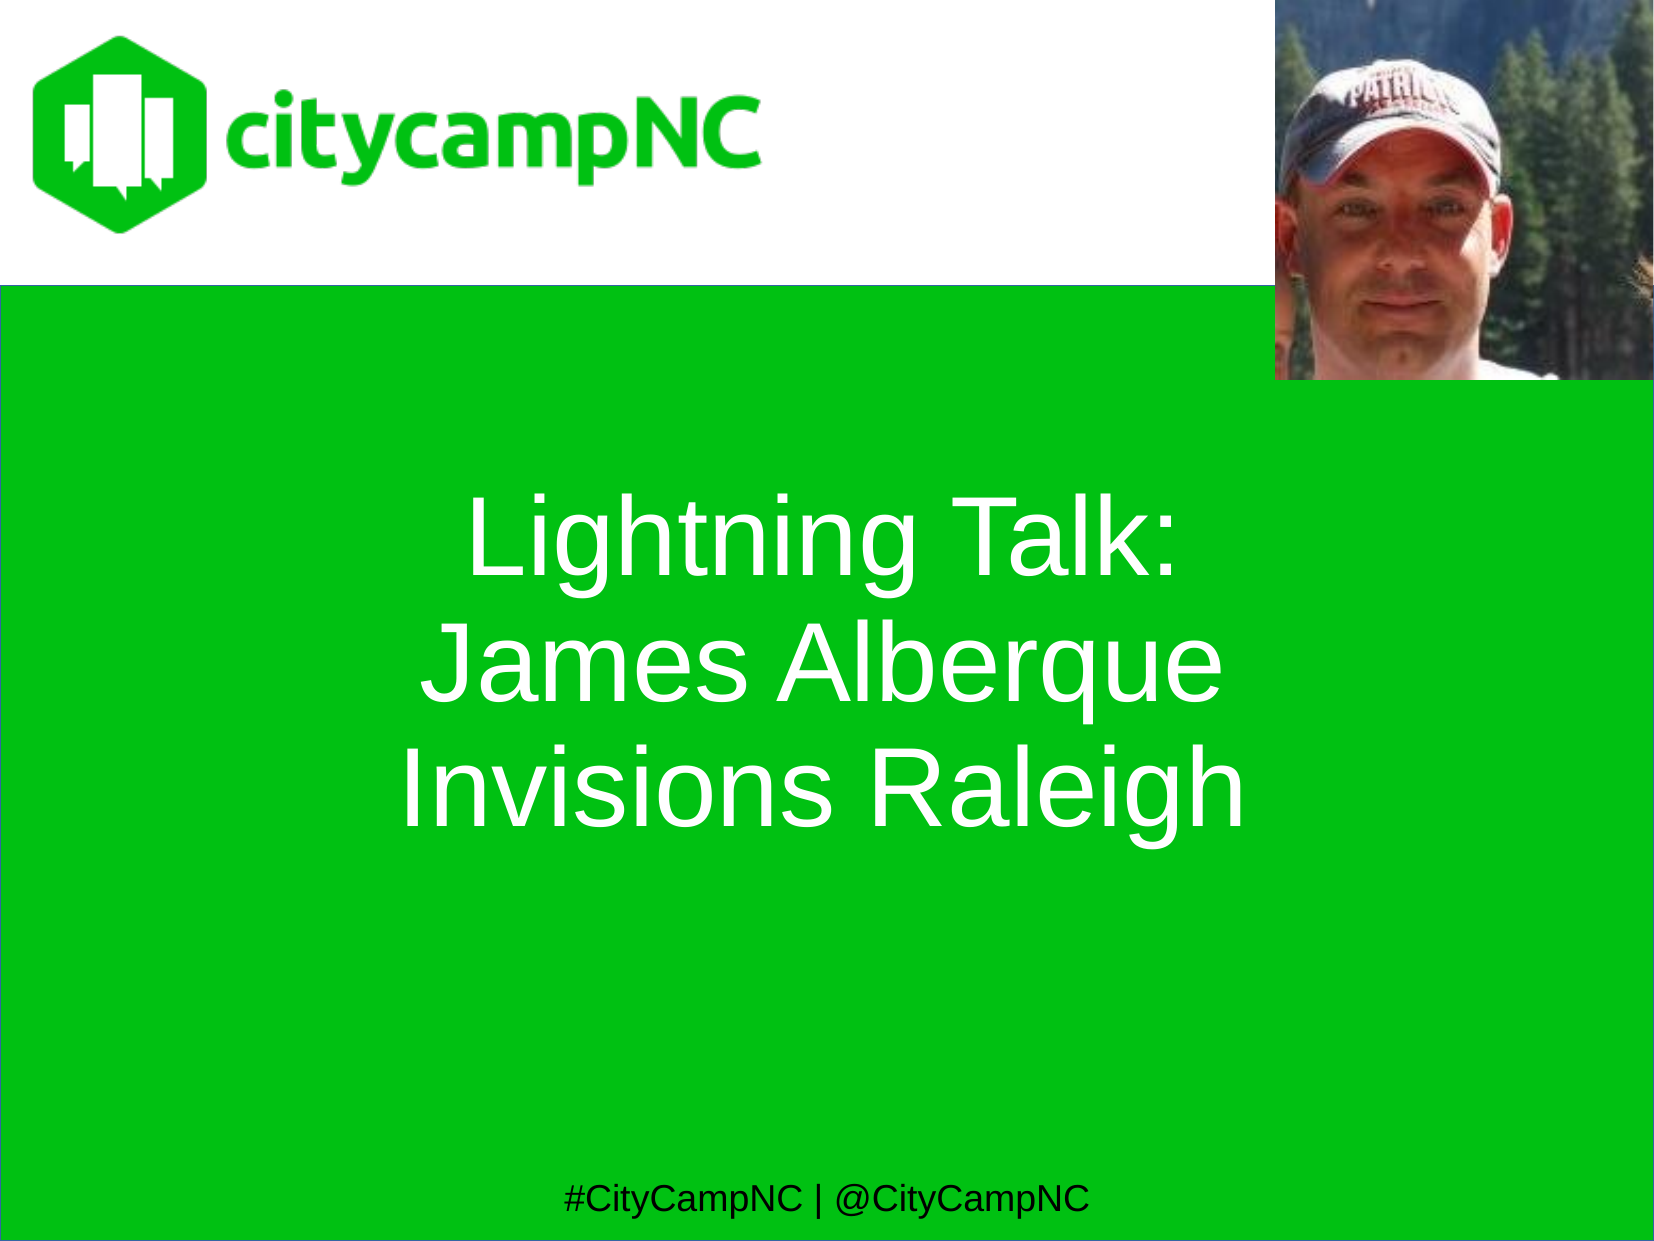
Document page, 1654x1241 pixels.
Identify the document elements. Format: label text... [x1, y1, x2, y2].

subtitle Lightning Talk: James Alberque Invisions Raleigh [75, 315, 1571, 1010]
picture [1275, 0, 1654, 380]
picture [0, 3, 794, 267]
